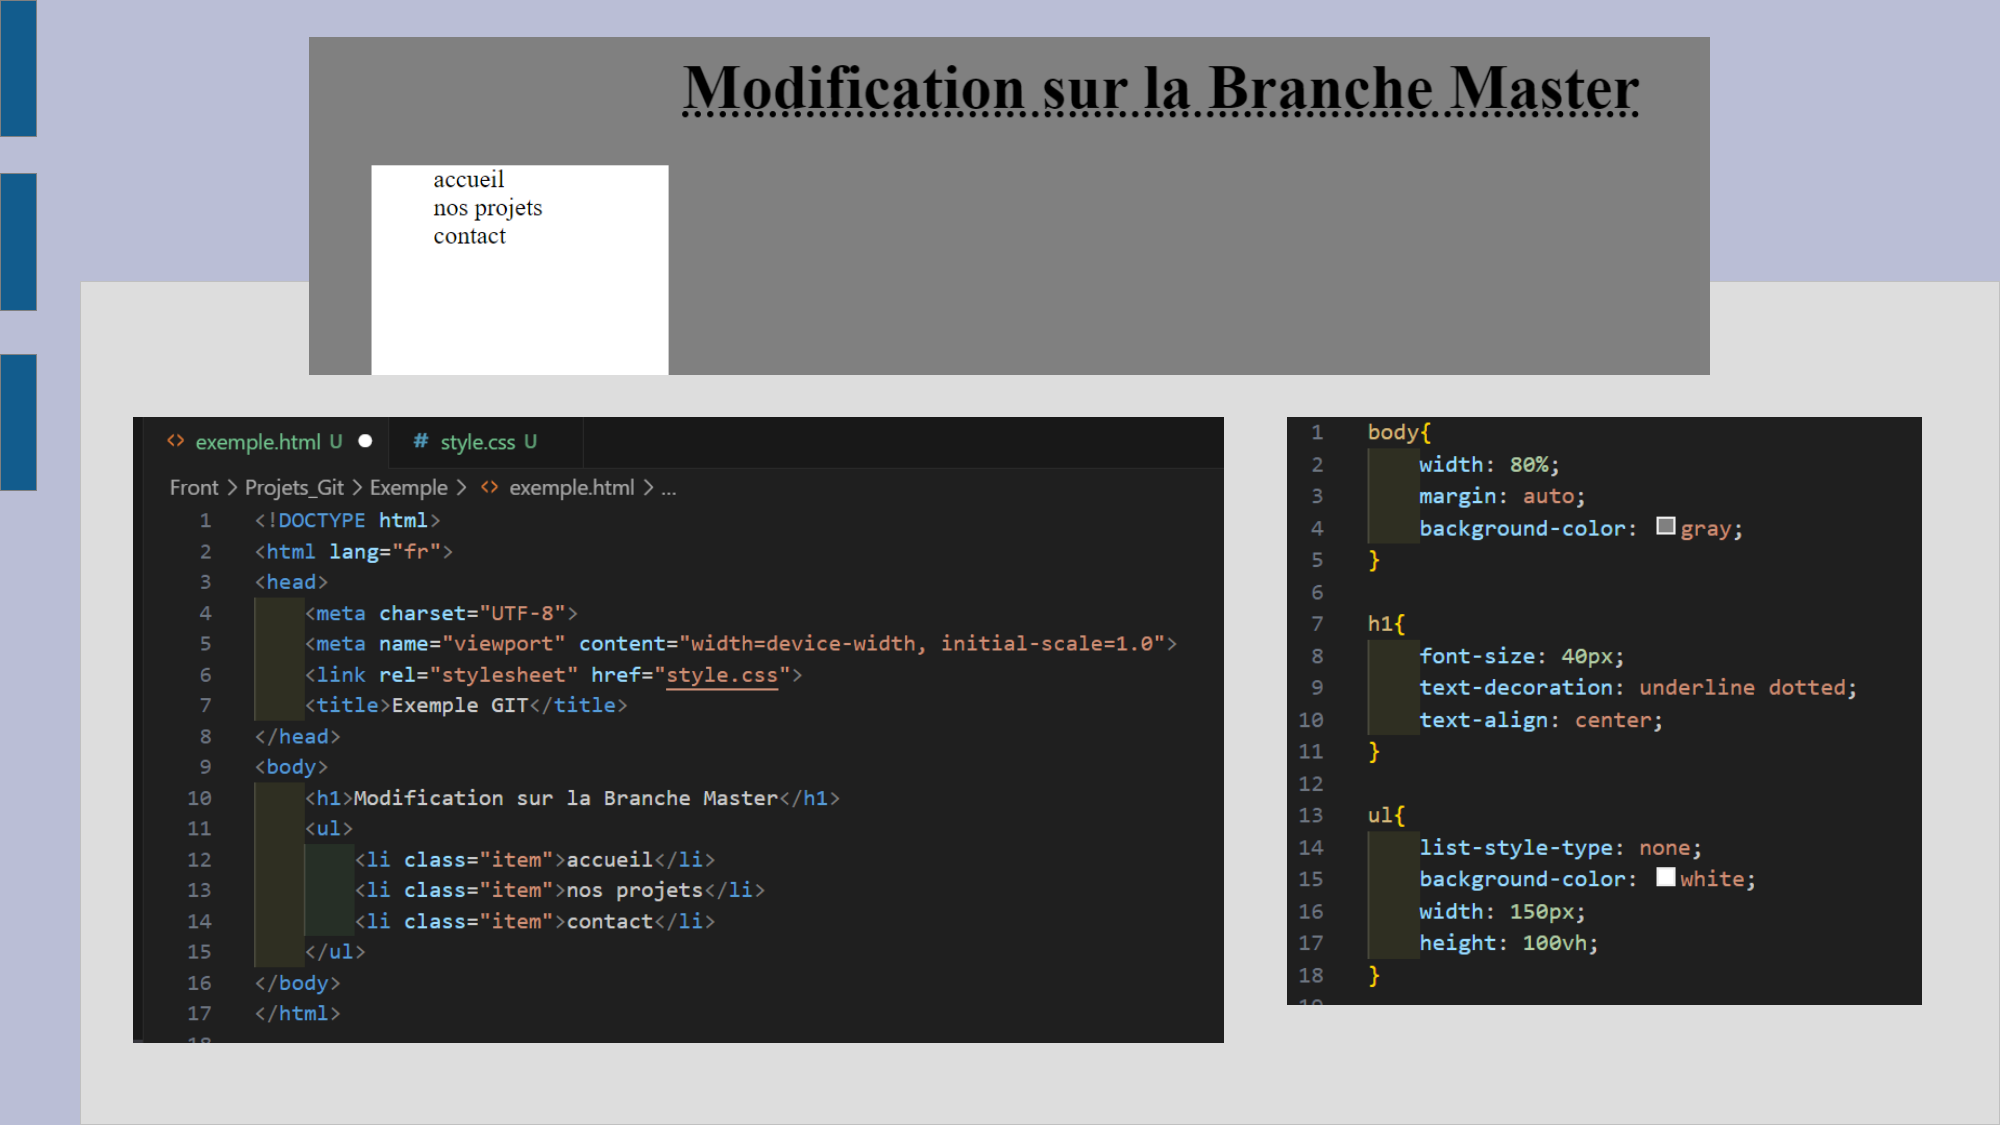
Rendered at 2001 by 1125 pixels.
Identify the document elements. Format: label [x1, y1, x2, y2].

picture [1287, 417, 1922, 1006]
picture [309, 37, 1710, 375]
picture [133, 417, 1224, 1043]
